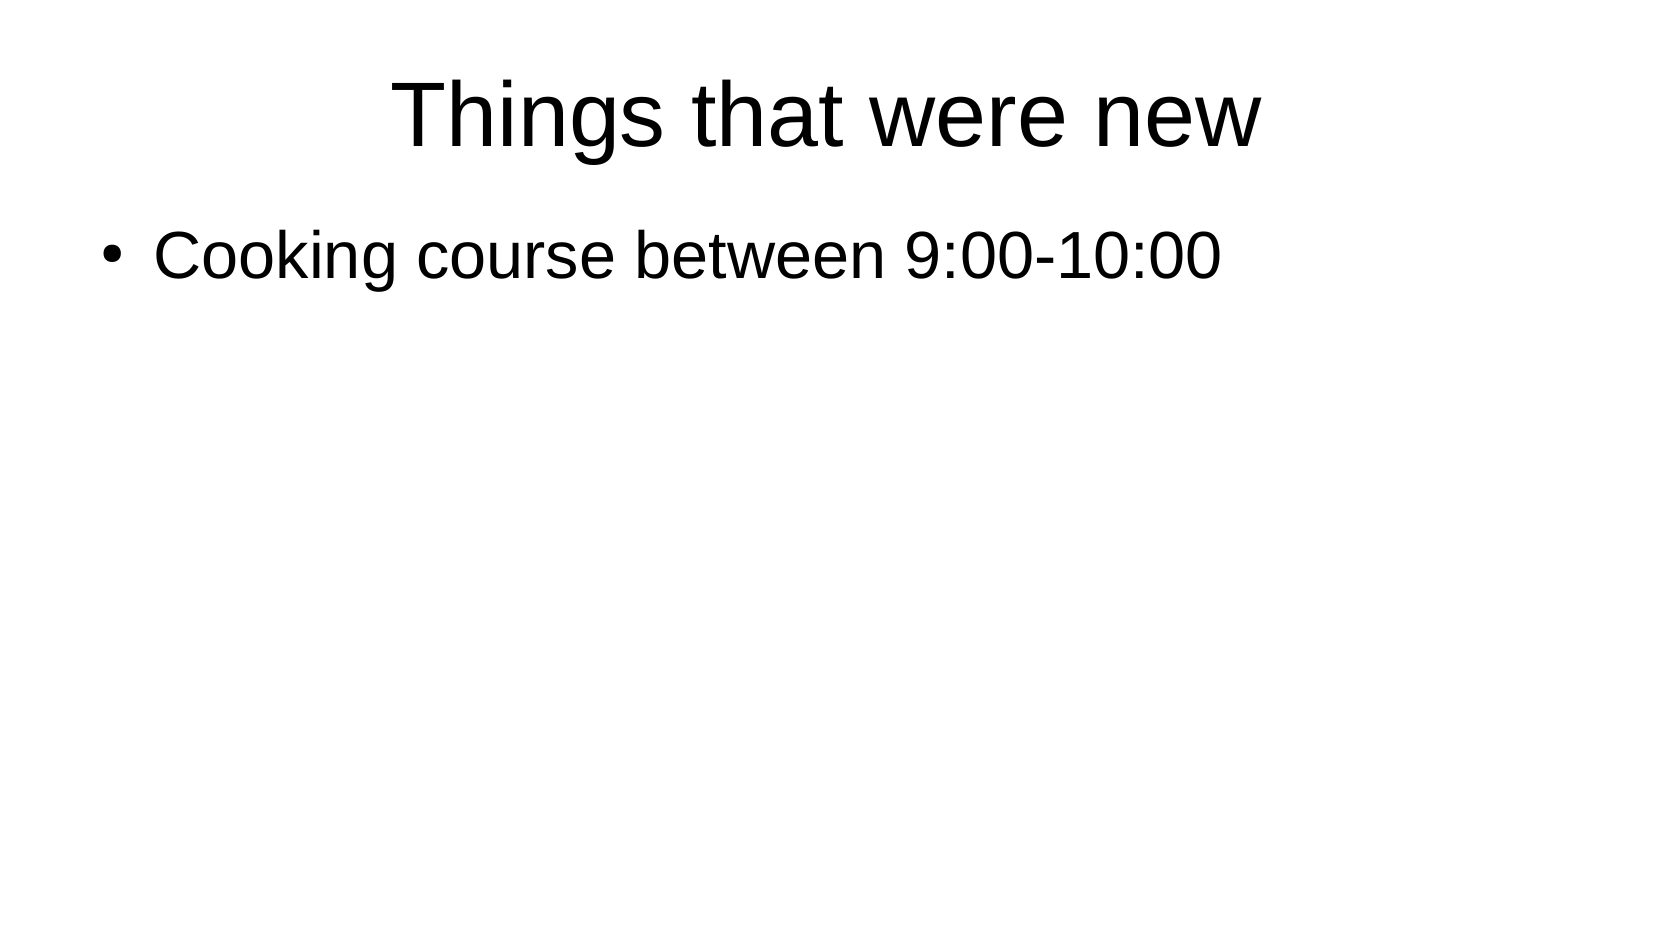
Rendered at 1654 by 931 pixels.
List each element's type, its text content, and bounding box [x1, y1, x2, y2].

list Cooking course between 9:00-10:00 [82, 217, 1571, 758]
title Things that were new [82, 37, 1571, 193]
